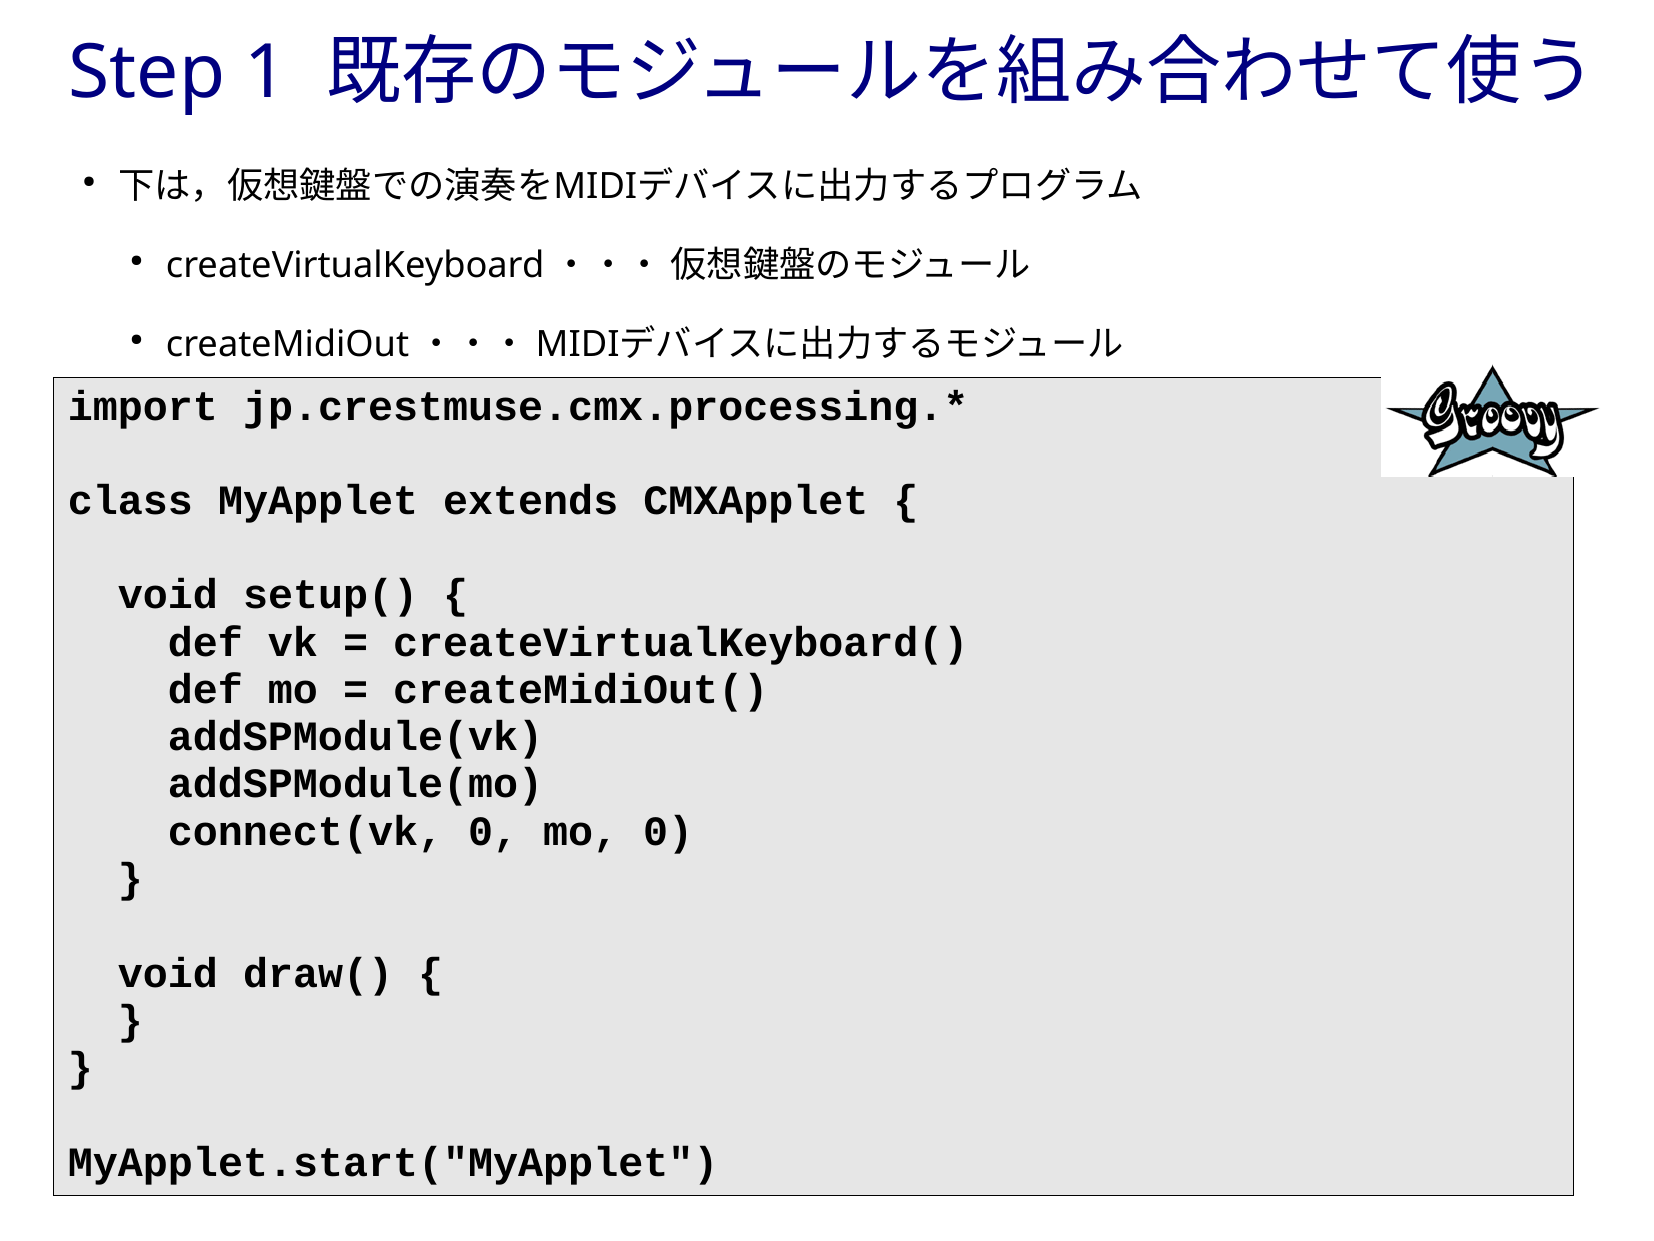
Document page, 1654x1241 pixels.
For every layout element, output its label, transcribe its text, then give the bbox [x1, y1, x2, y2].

title Step 1 既存のモジュールを組み合わせて使う [17, 21, 1648, 110]
list 下は，仮想鍵盤での演奏をMIDIデバイスに出力するプログラム createVirtualKeyboard ・・・ 仮想鍵盤のモジュール createMidiOut ・・・ MIDIデバイスに出力するモジュール [70, 129, 1613, 373]
text_box import jp.crestmuse.cmx.processing.* class MyApplet extends CMXApplet { void setup() { def vk = createVirtualKeyboard() def mo = createMidiOut() addSPModule(vk) addSPModule(mo) connect(vk, 0, mo, 0) } void draw() { } } MyApplet.start("MyApplet") [53, 377, 1574, 1196]
picture [1381, 360, 1604, 477]
